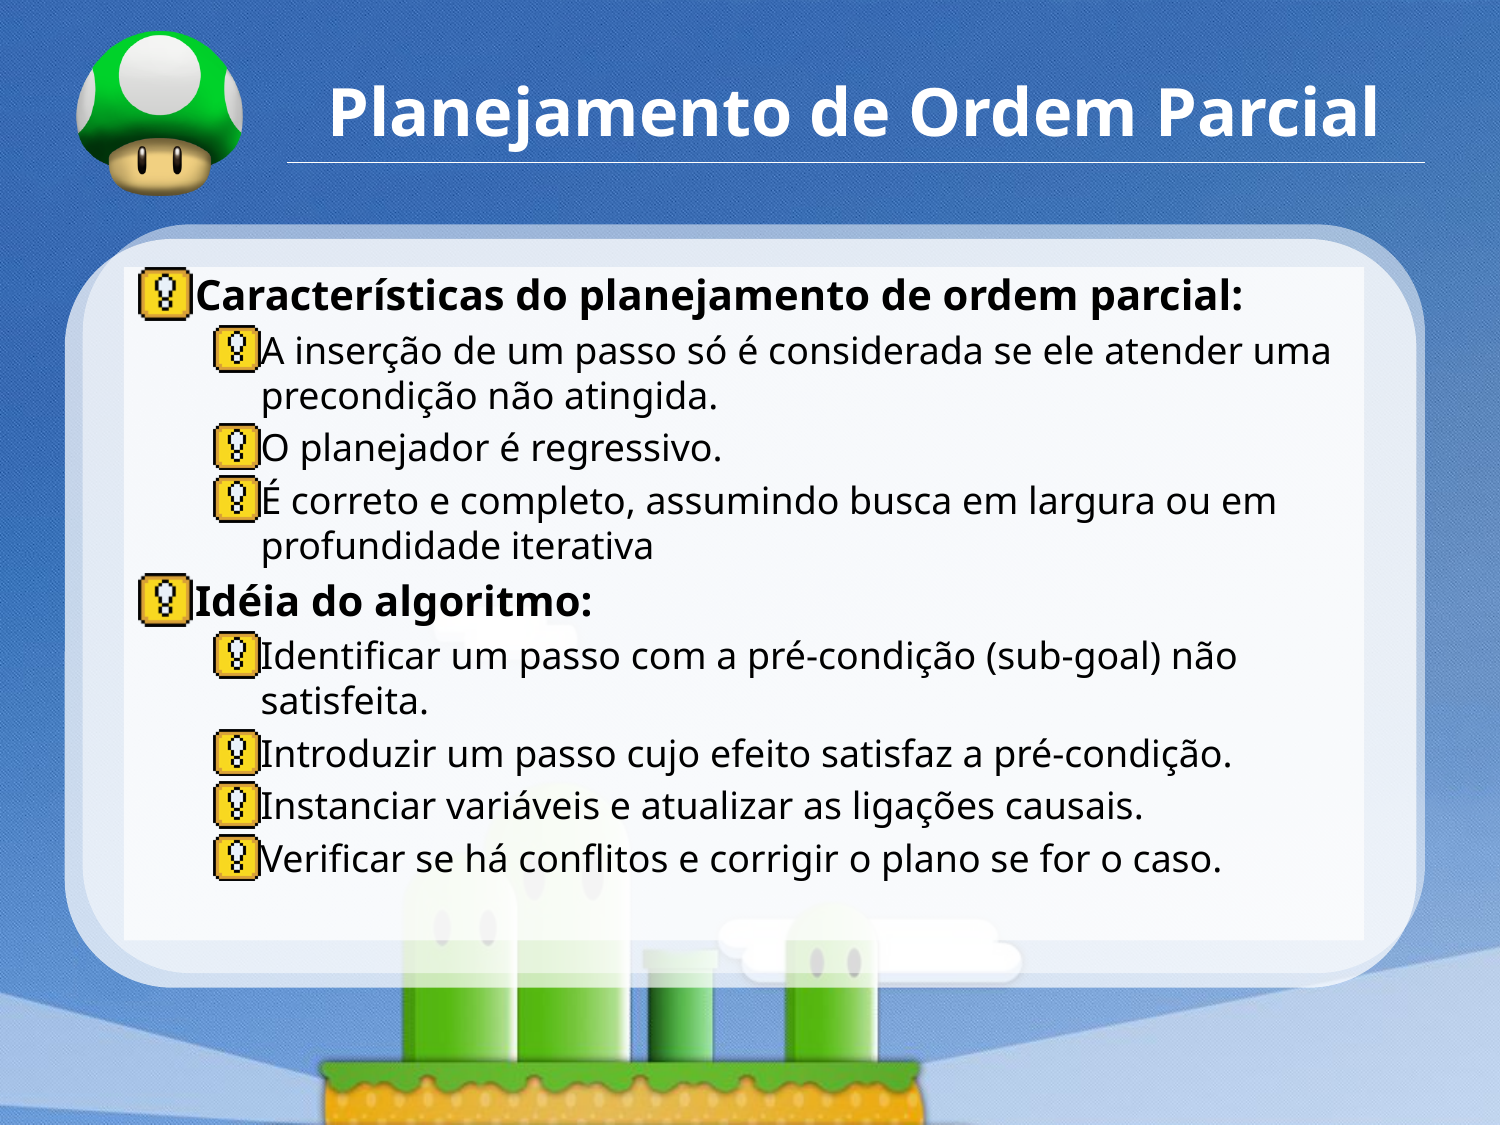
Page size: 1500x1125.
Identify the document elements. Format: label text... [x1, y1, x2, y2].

picture [0, 0, 1500, 1125]
title Planejamento de Ordem Parcial [312, 37, 1425, 183]
list Características do planejamento de ordem parcial: A inserção de um passo só é considerada se ele atender uma precondição não atingida. O planejador é regressivo. É correto e completo, assumindo busca em largura ou em profundidade iterativa Idéia do algoritmo: Identificar um passo com a pré-condição (sub-goal) não satisfeita. Introduzir um passo cujo efeito satisfaz a pré-condição. Instanciar variáveis e atualizar as ligações causais. Verificar se há conflitos e corrigir o plano se for o caso. [123, 267, 1365, 941]
